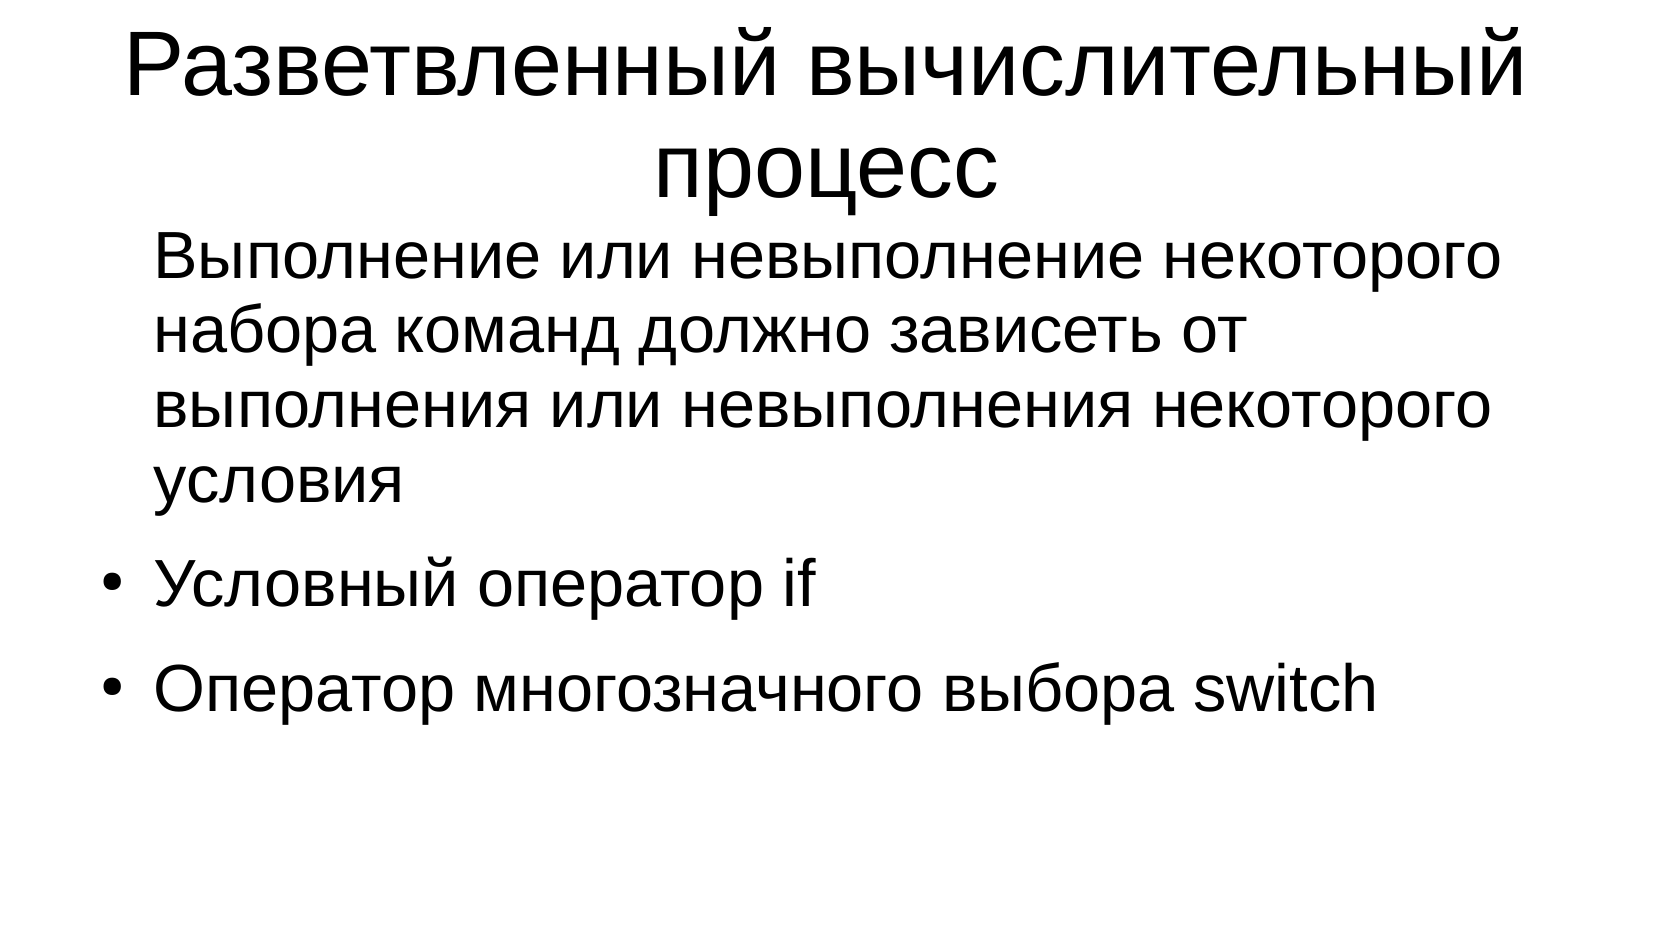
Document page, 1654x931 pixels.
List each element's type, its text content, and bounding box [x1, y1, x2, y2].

title Разветвленный вычислительный процесс [82, 12, 1571, 217]
list Выполнение или невыполнение некоторого набора команд должно зависеть от выполнения или невыполнения некоторого условия Условный оператор if Оператор многозначного выбора switch [82, 217, 1571, 758]
